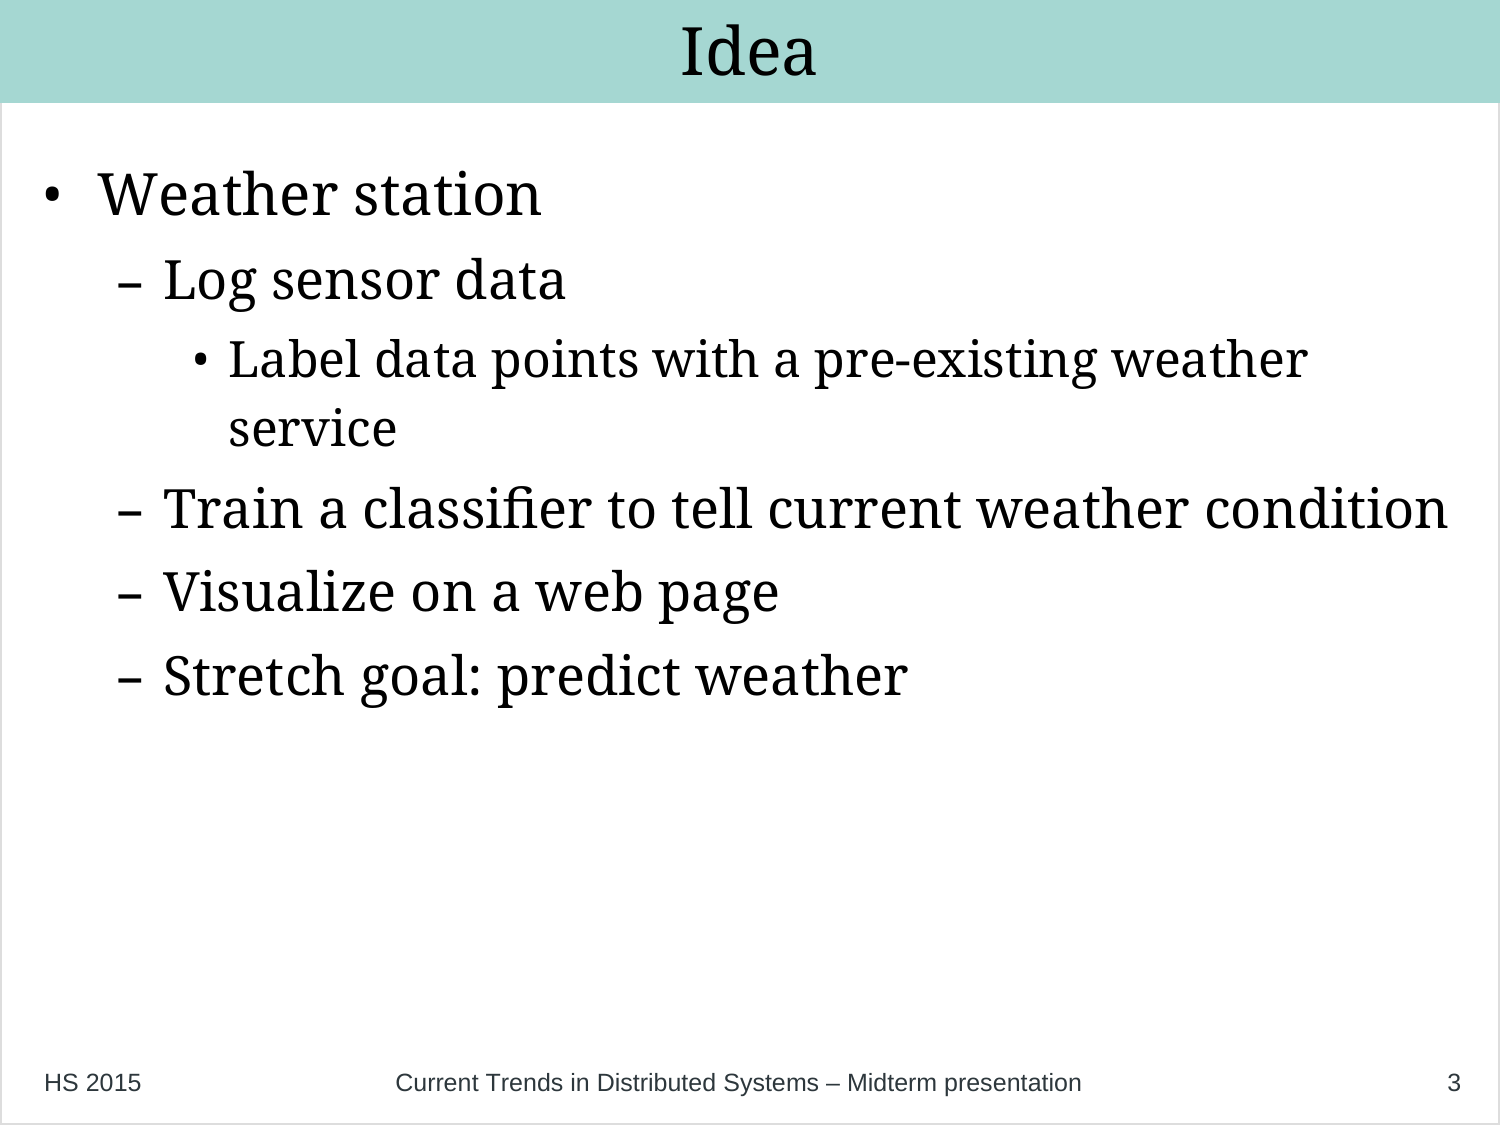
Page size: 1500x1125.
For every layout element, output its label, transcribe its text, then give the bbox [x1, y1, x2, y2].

title Idea [0, 0, 1500, 100]
list Weather station Log sensor data Label data points with a pre-existing weather service Train a classifier to tell current weather condition Visualize on a web page Stretch goal: predict weather [26, 145, 1477, 1125]
